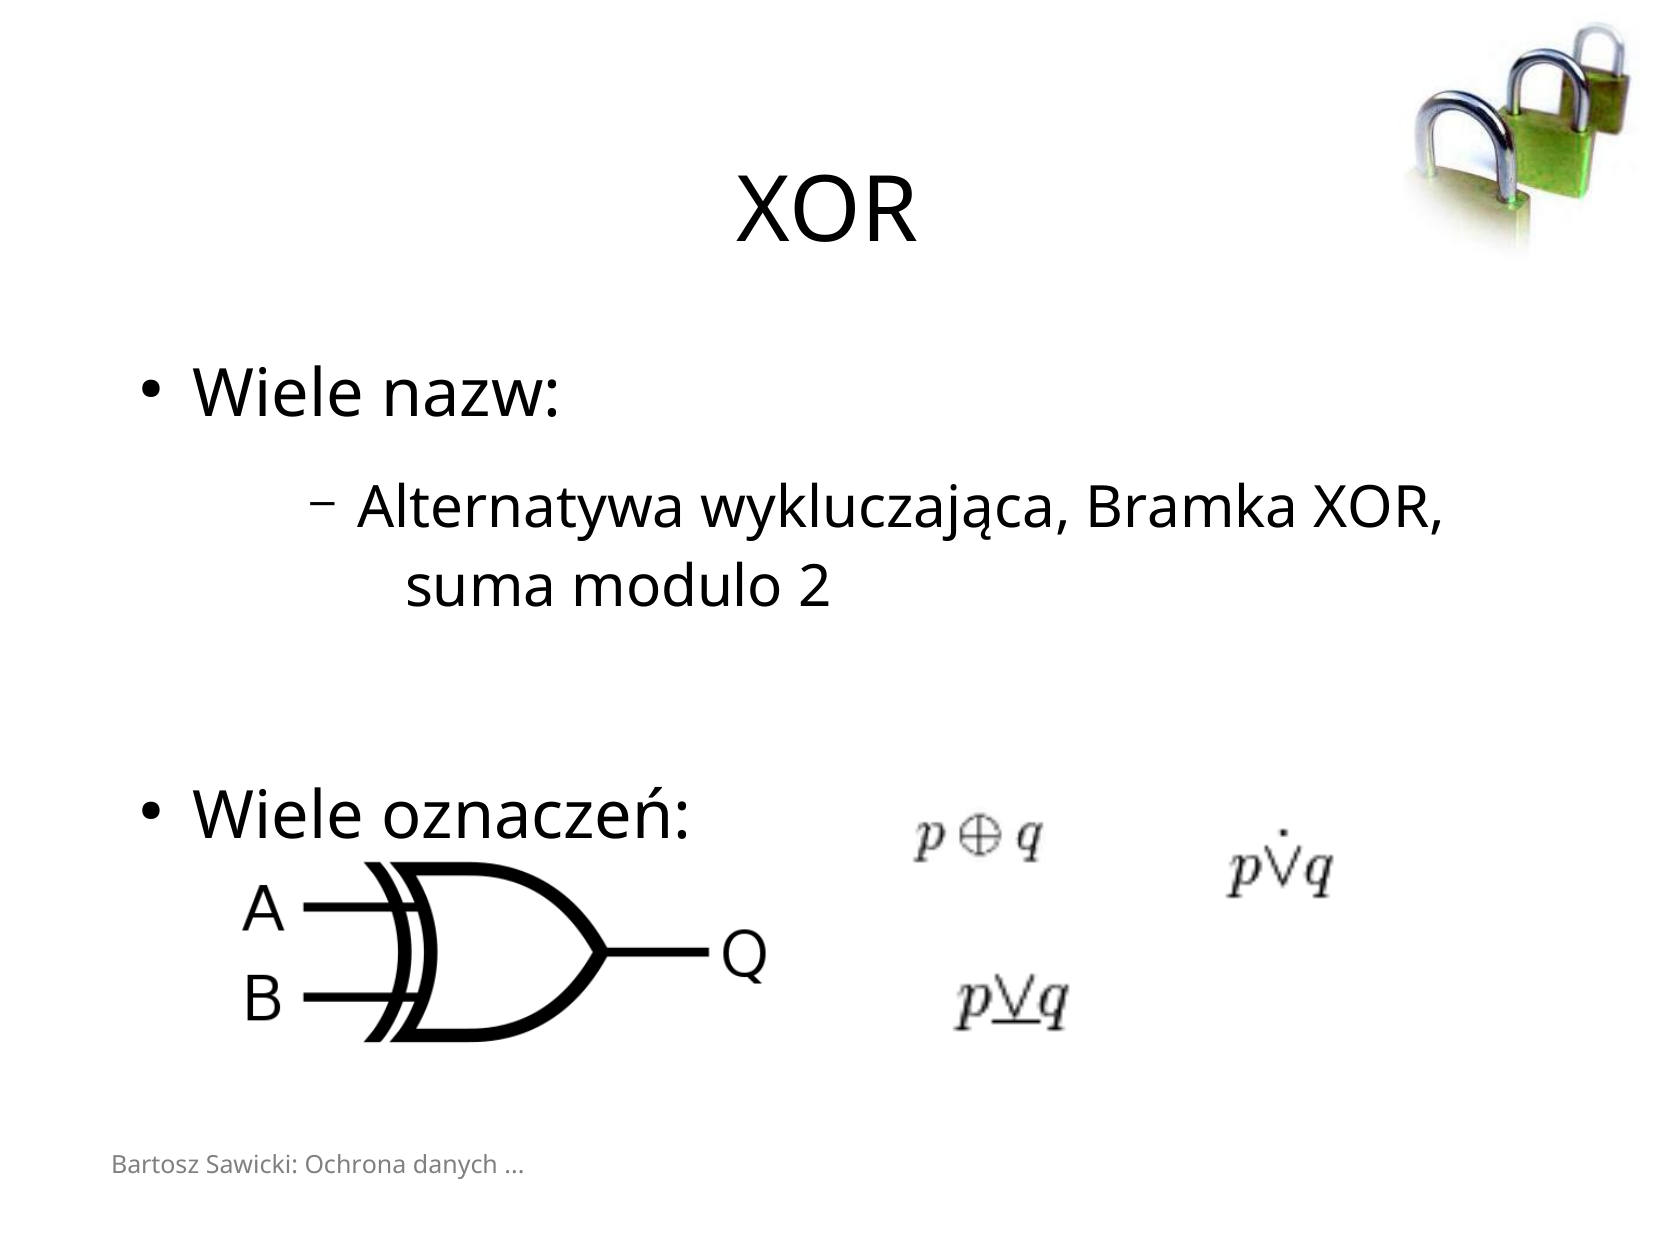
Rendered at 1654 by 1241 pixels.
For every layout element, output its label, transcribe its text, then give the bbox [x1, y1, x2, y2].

title XOR [121, 102, 1534, 311]
picture [239, 845, 784, 1068]
picture [941, 951, 1080, 1056]
picture [1385, 14, 1640, 266]
picture [1224, 808, 1337, 918]
list Wiele nazw: Alternatywa wykluczająca, Bramka XOR, suma modulo 2 Wiele oznaczeń: [121, 344, 1534, 1164]
picture [897, 796, 1068, 885]
